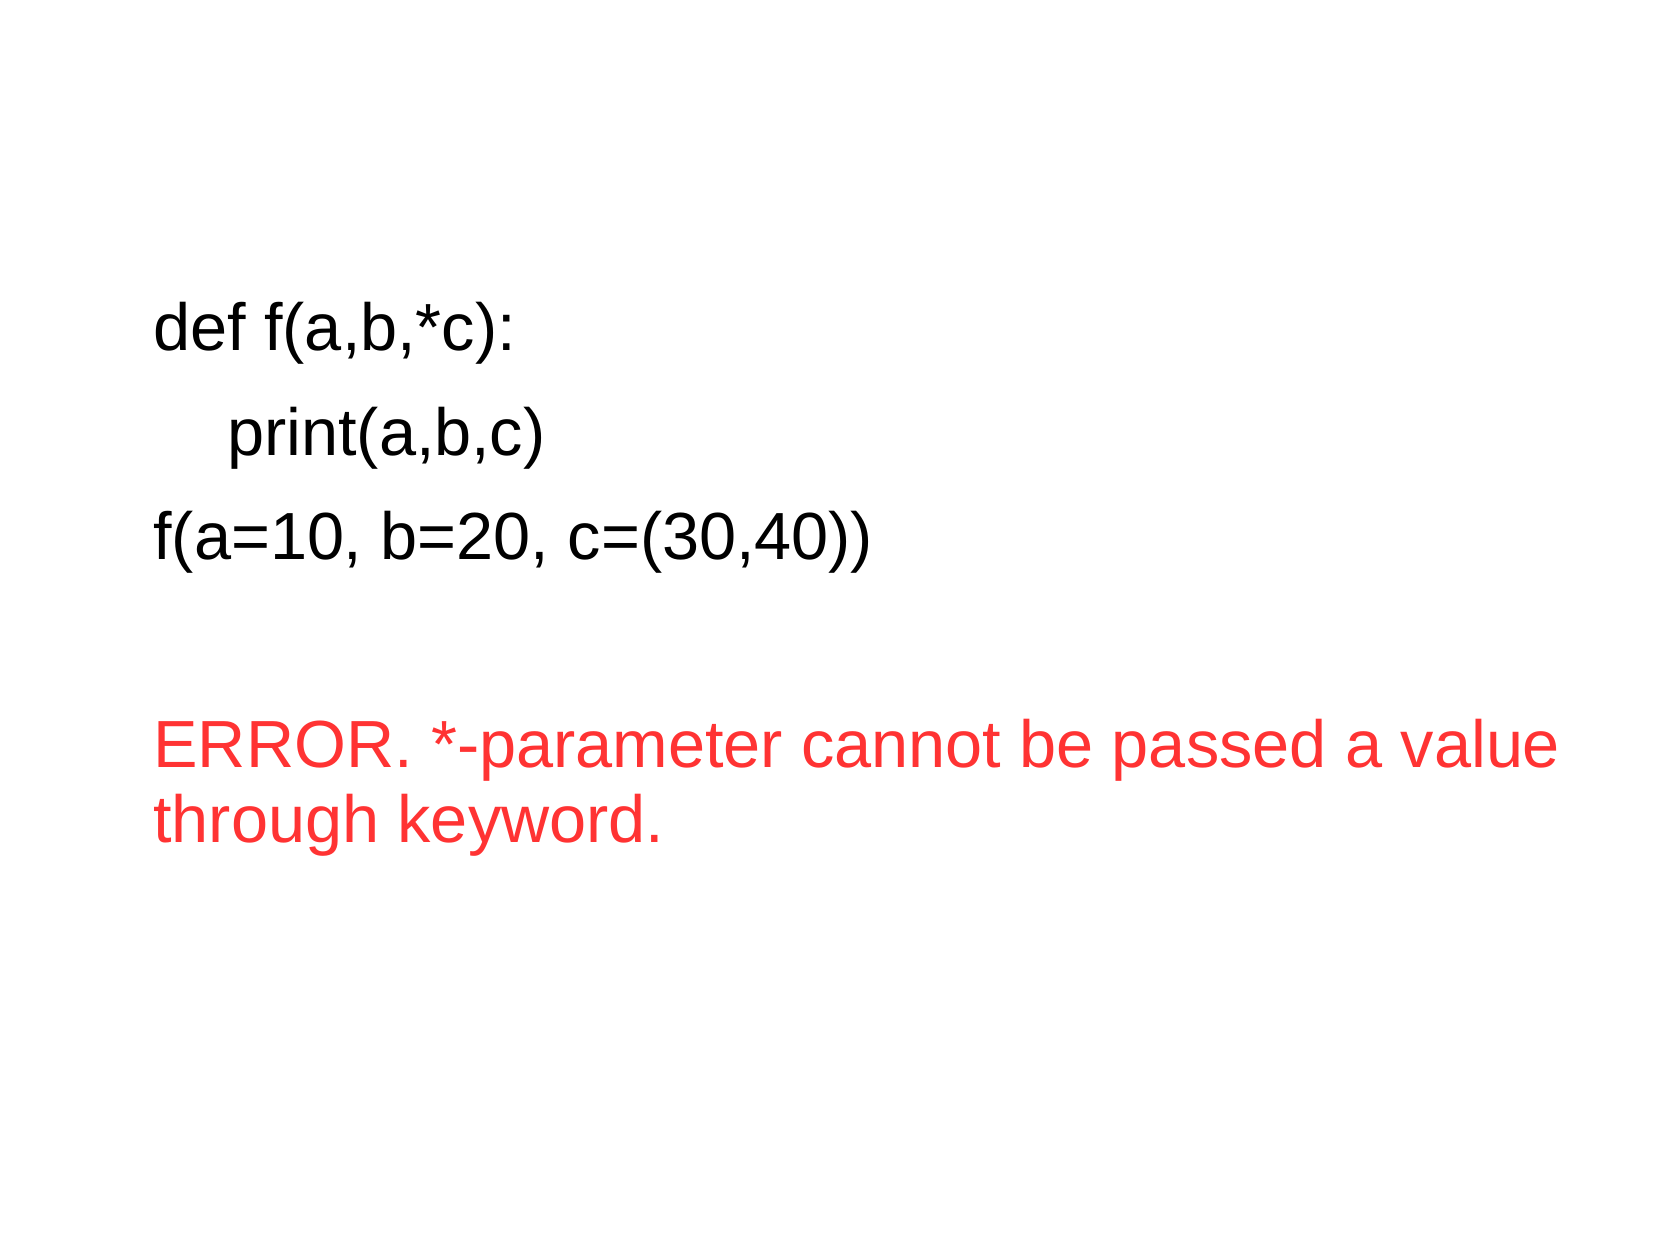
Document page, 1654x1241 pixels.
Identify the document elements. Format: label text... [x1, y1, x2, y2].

list def f(a,b,*c): print(a,b,c) f(a=10, b=20, c=(30,40)) ERROR. *-parameter cannot be passed a value through keyword. [82, 290, 1571, 1010]
